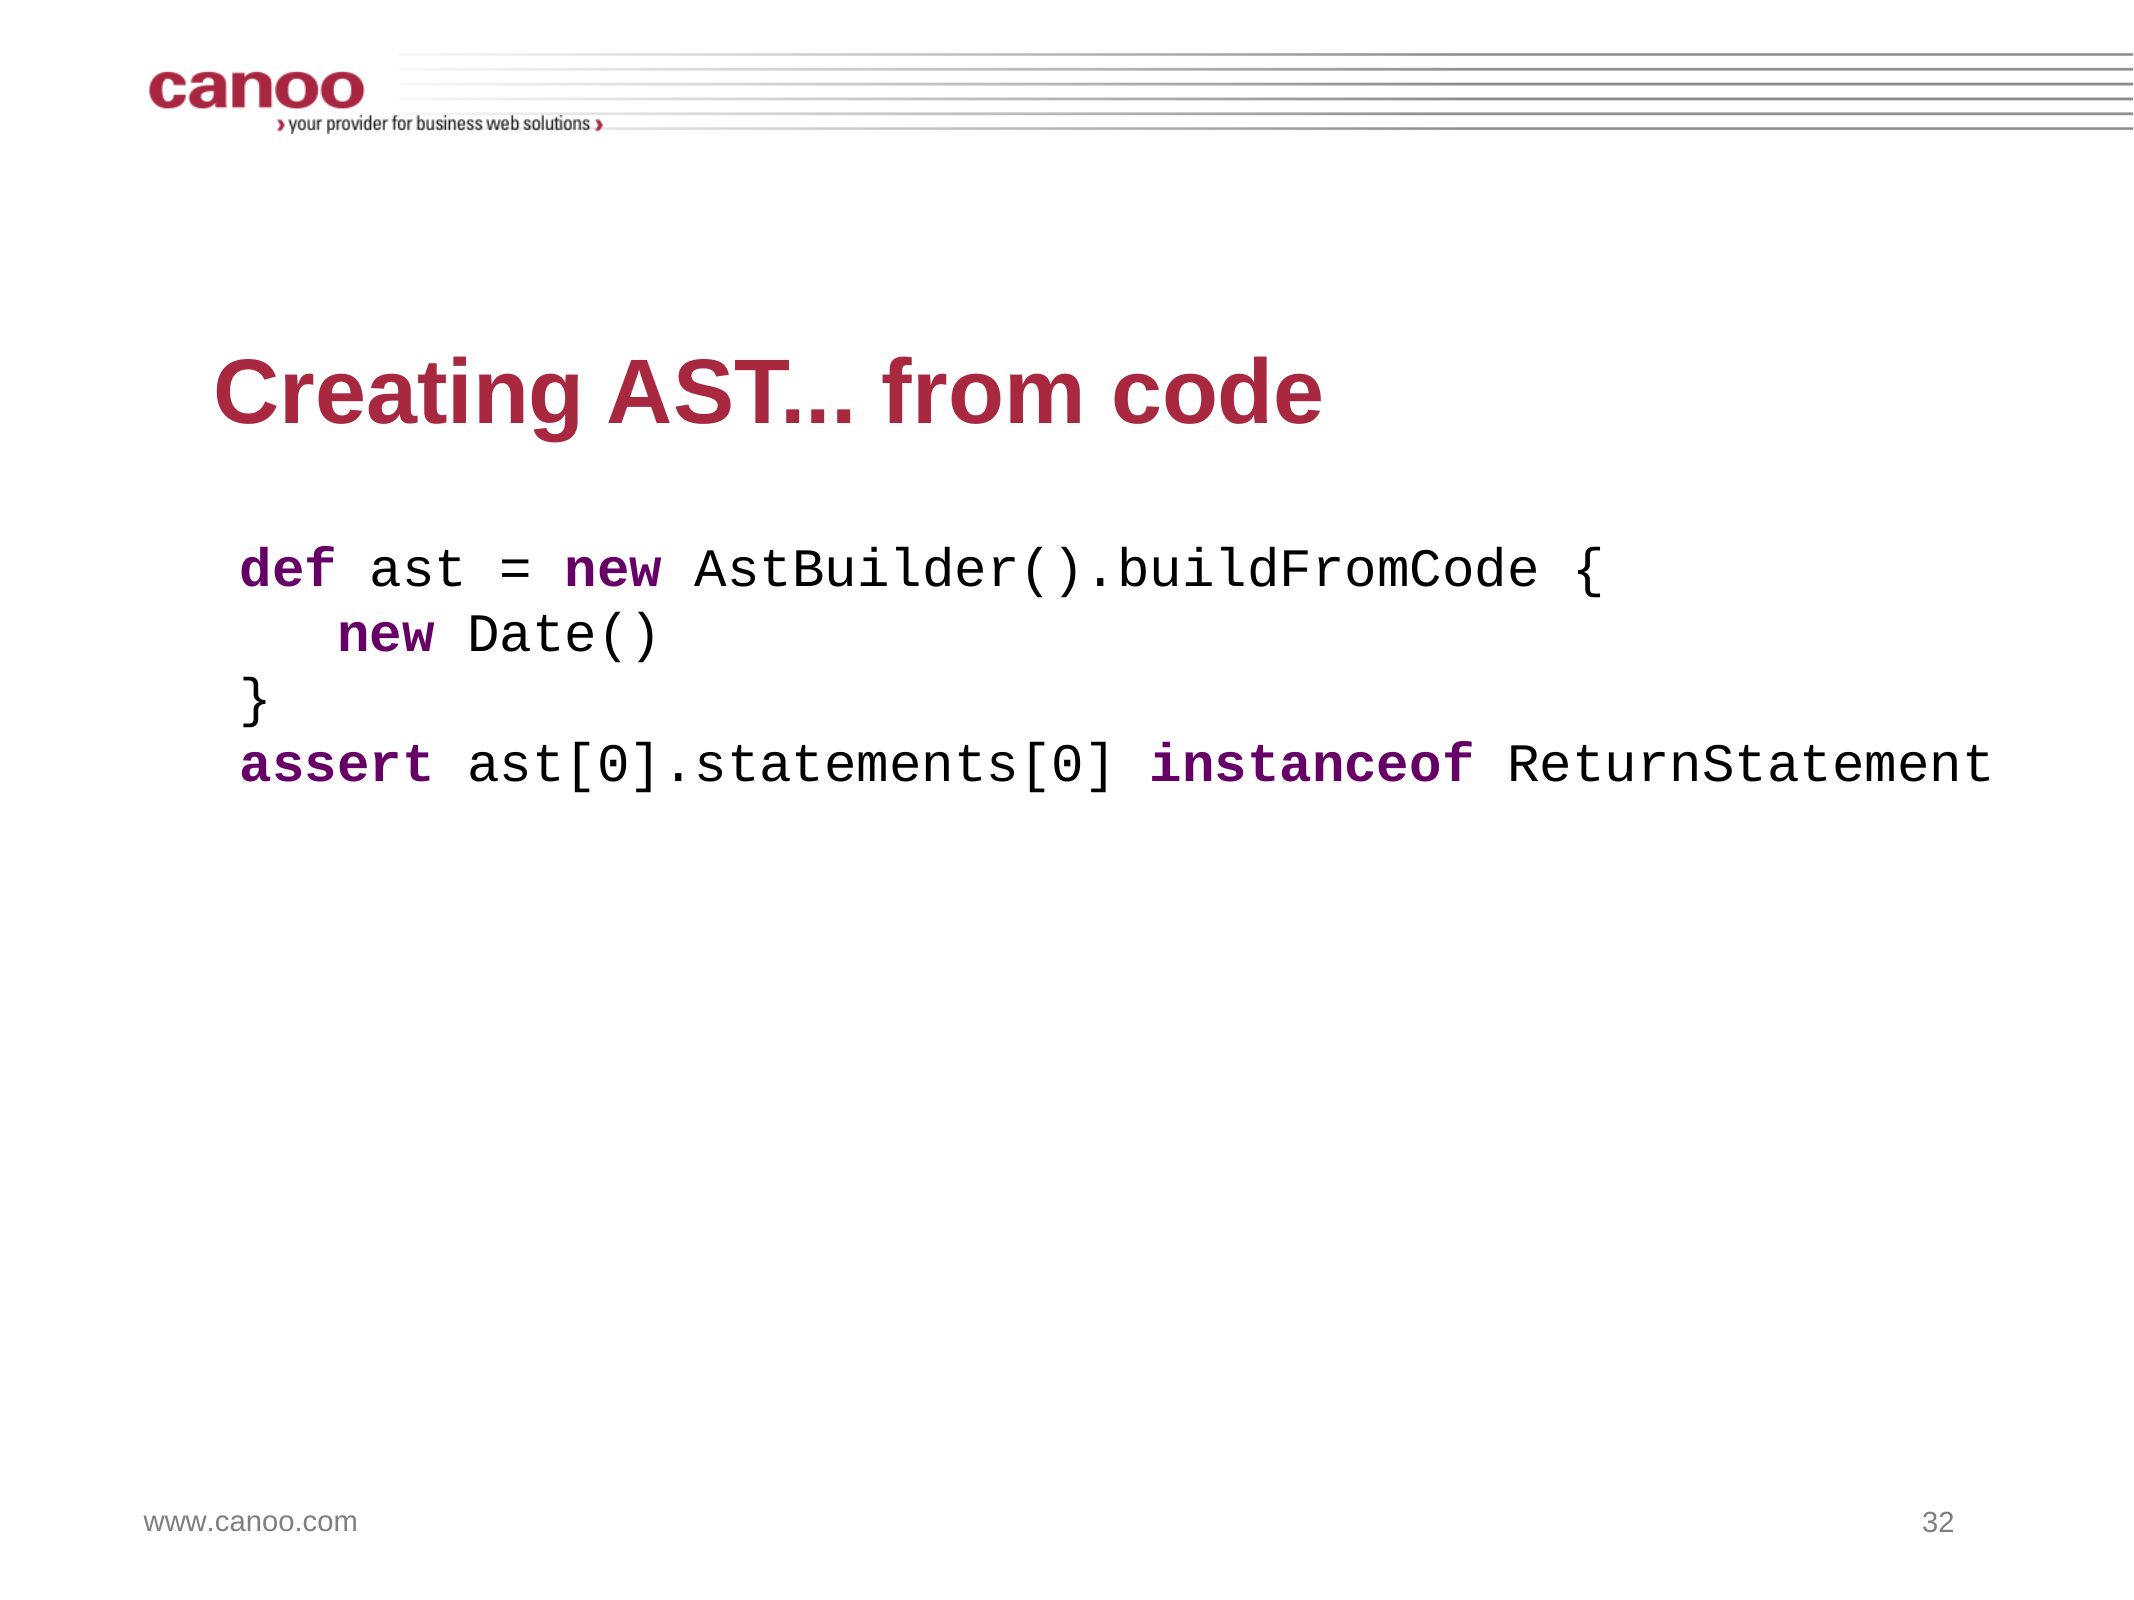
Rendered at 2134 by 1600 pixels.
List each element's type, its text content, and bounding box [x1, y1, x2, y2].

picture [0, 21, 2134, 188]
text_box def ast = new AstBuilder().buildFromCode { new Date() } assert ast[0].statements[0] instanceof ReturnStatement [225, 525, 2101, 1584]
title Creating AST... from code [204, 220, 2020, 451]
